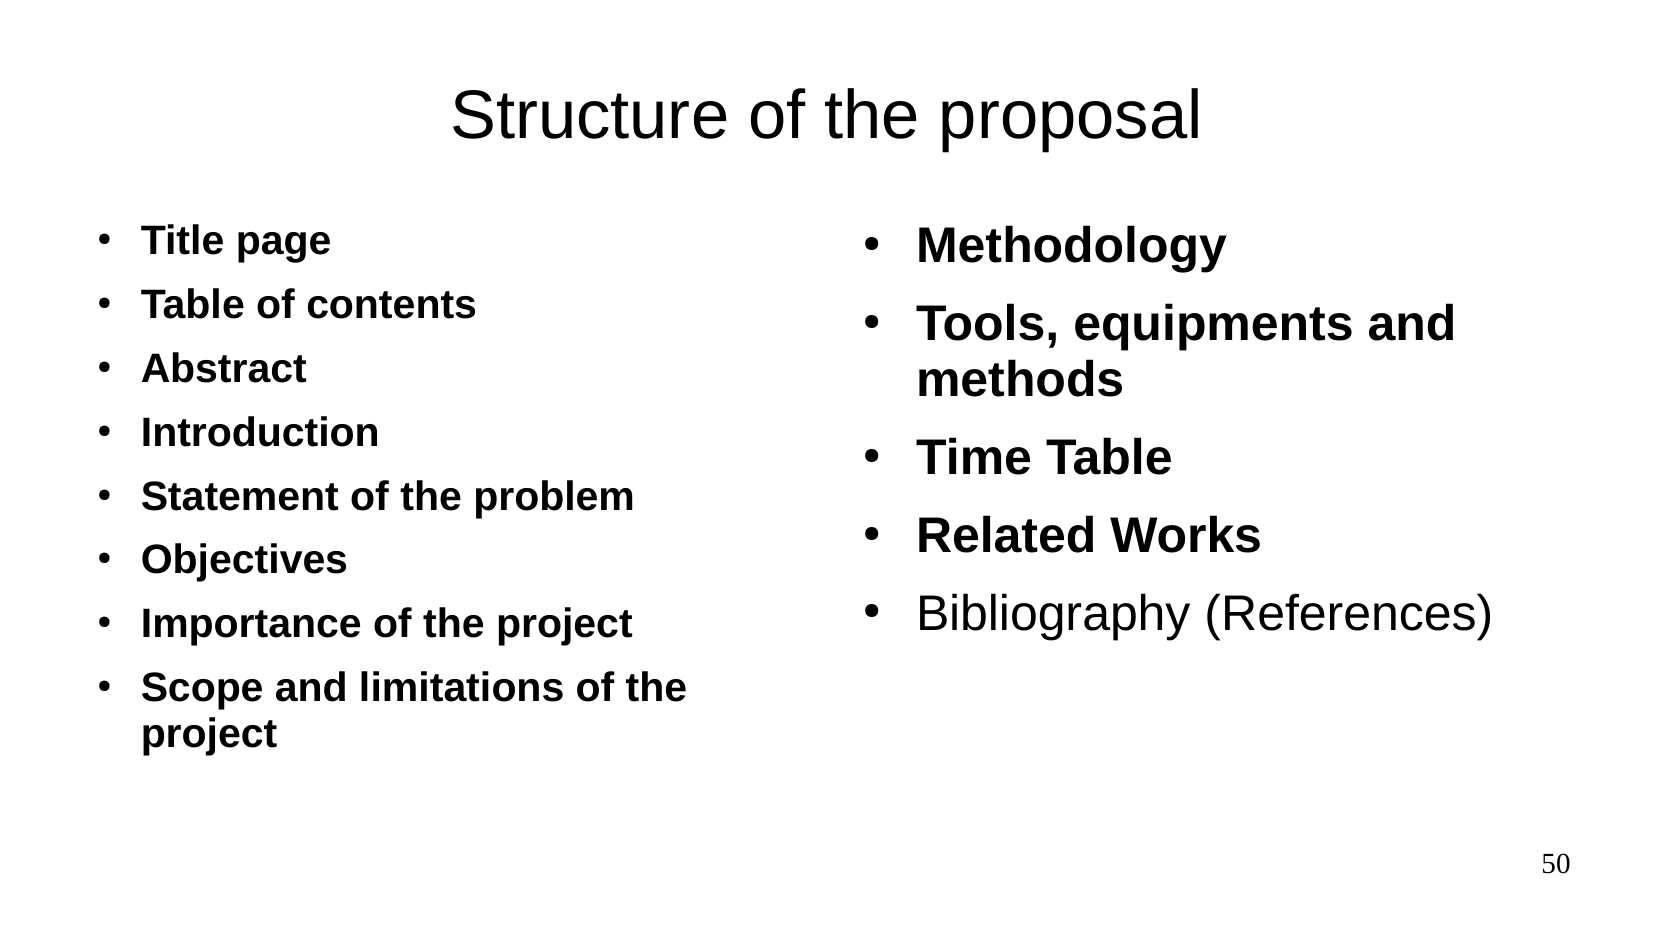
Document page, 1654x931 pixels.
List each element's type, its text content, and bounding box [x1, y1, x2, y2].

list Methodology Tools, equipments and methods Time Table Related Works Bibliography (References) [845, 217, 1572, 758]
list Title page Table of contents Abstract Introduction Statement of the problem Objectives Importance of the project Scope and limitations of the project [82, 217, 809, 758]
title Structure of the proposal [82, 37, 1571, 193]
